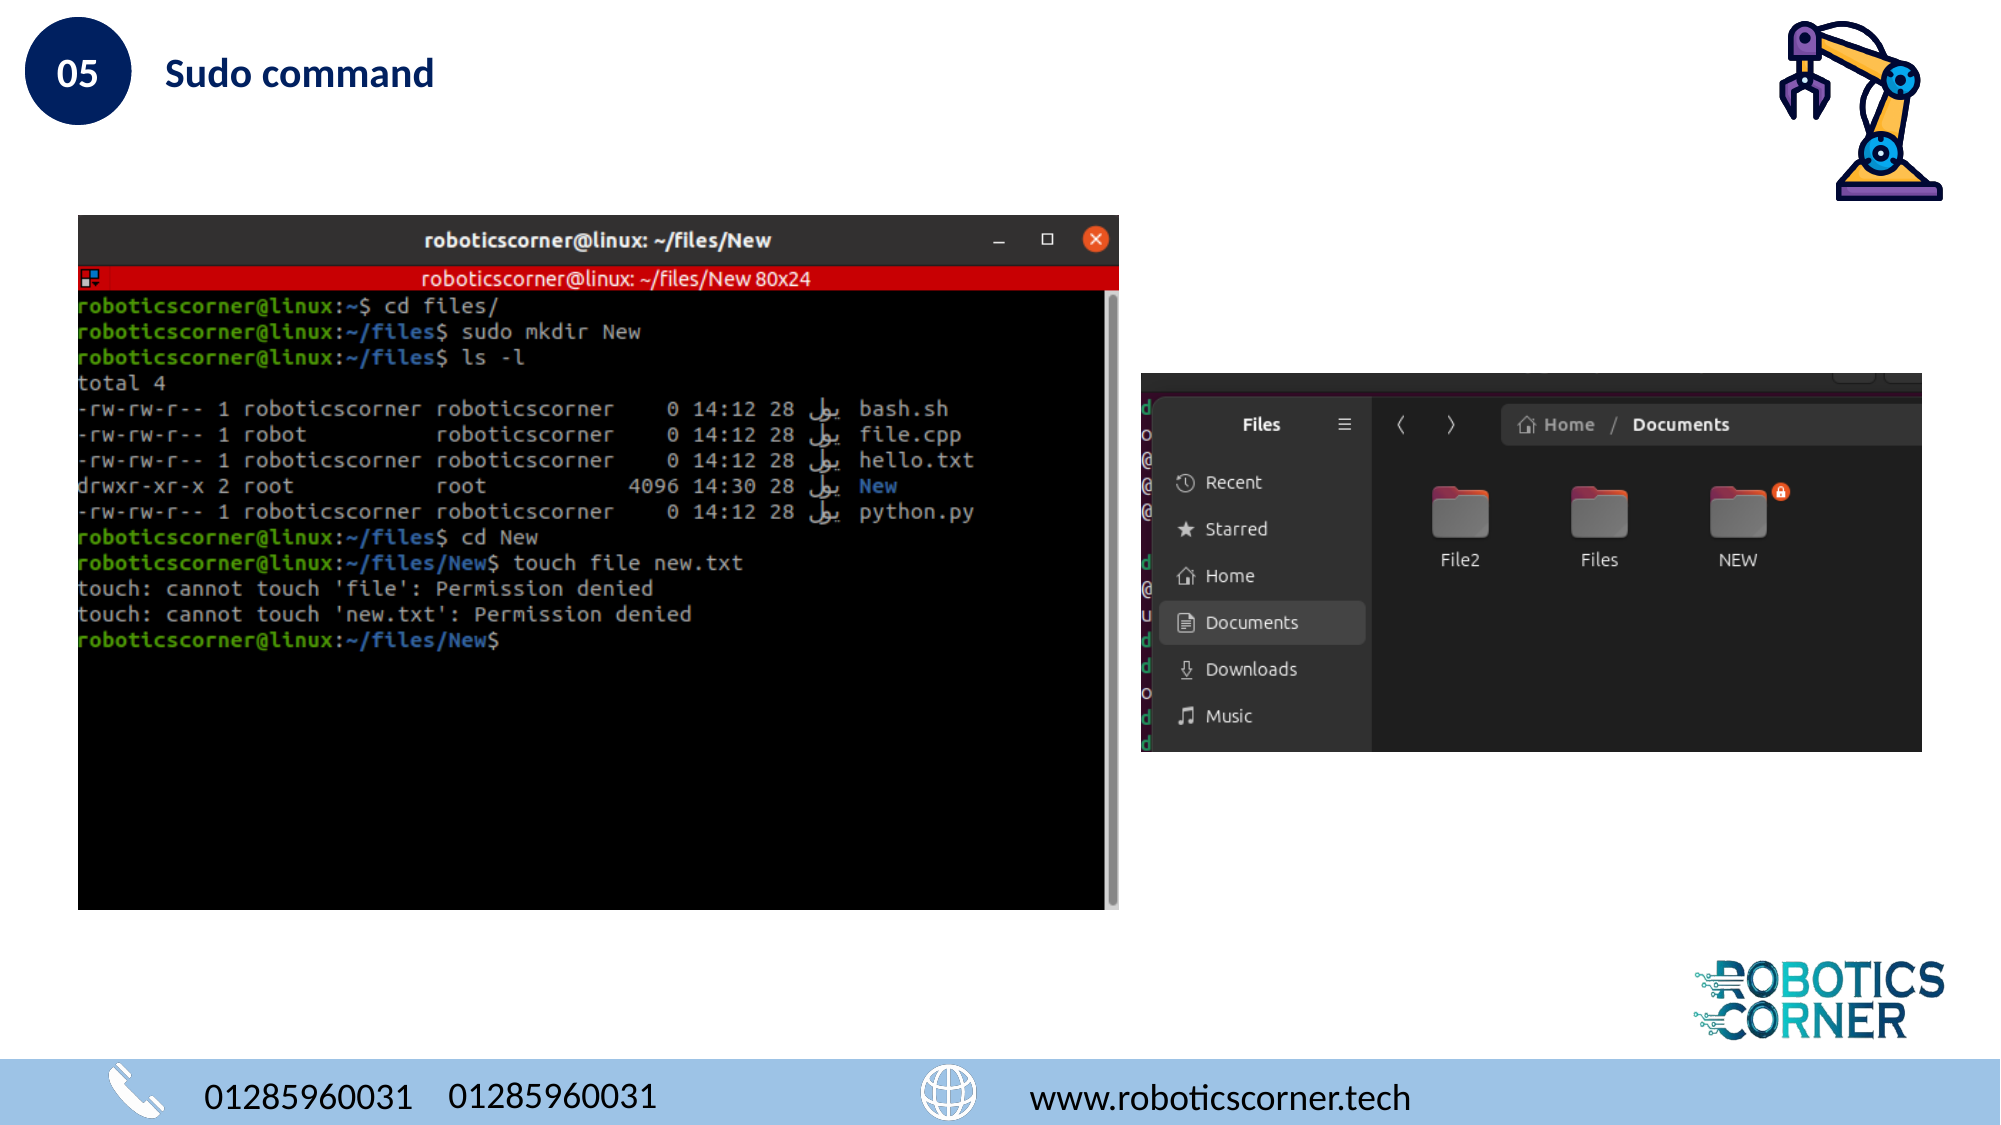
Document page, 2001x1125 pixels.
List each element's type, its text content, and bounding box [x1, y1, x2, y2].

picture [1141, 373, 1922, 752]
picture [1680, 859, 1953, 1125]
text_box Sudo command [150, 38, 846, 104]
picture [103, 1057, 170, 1124]
text_box 05 [22, 14, 134, 128]
picture [78, 215, 1119, 910]
picture [915, 1059, 981, 1125]
picture [1771, 21, 1951, 201]
